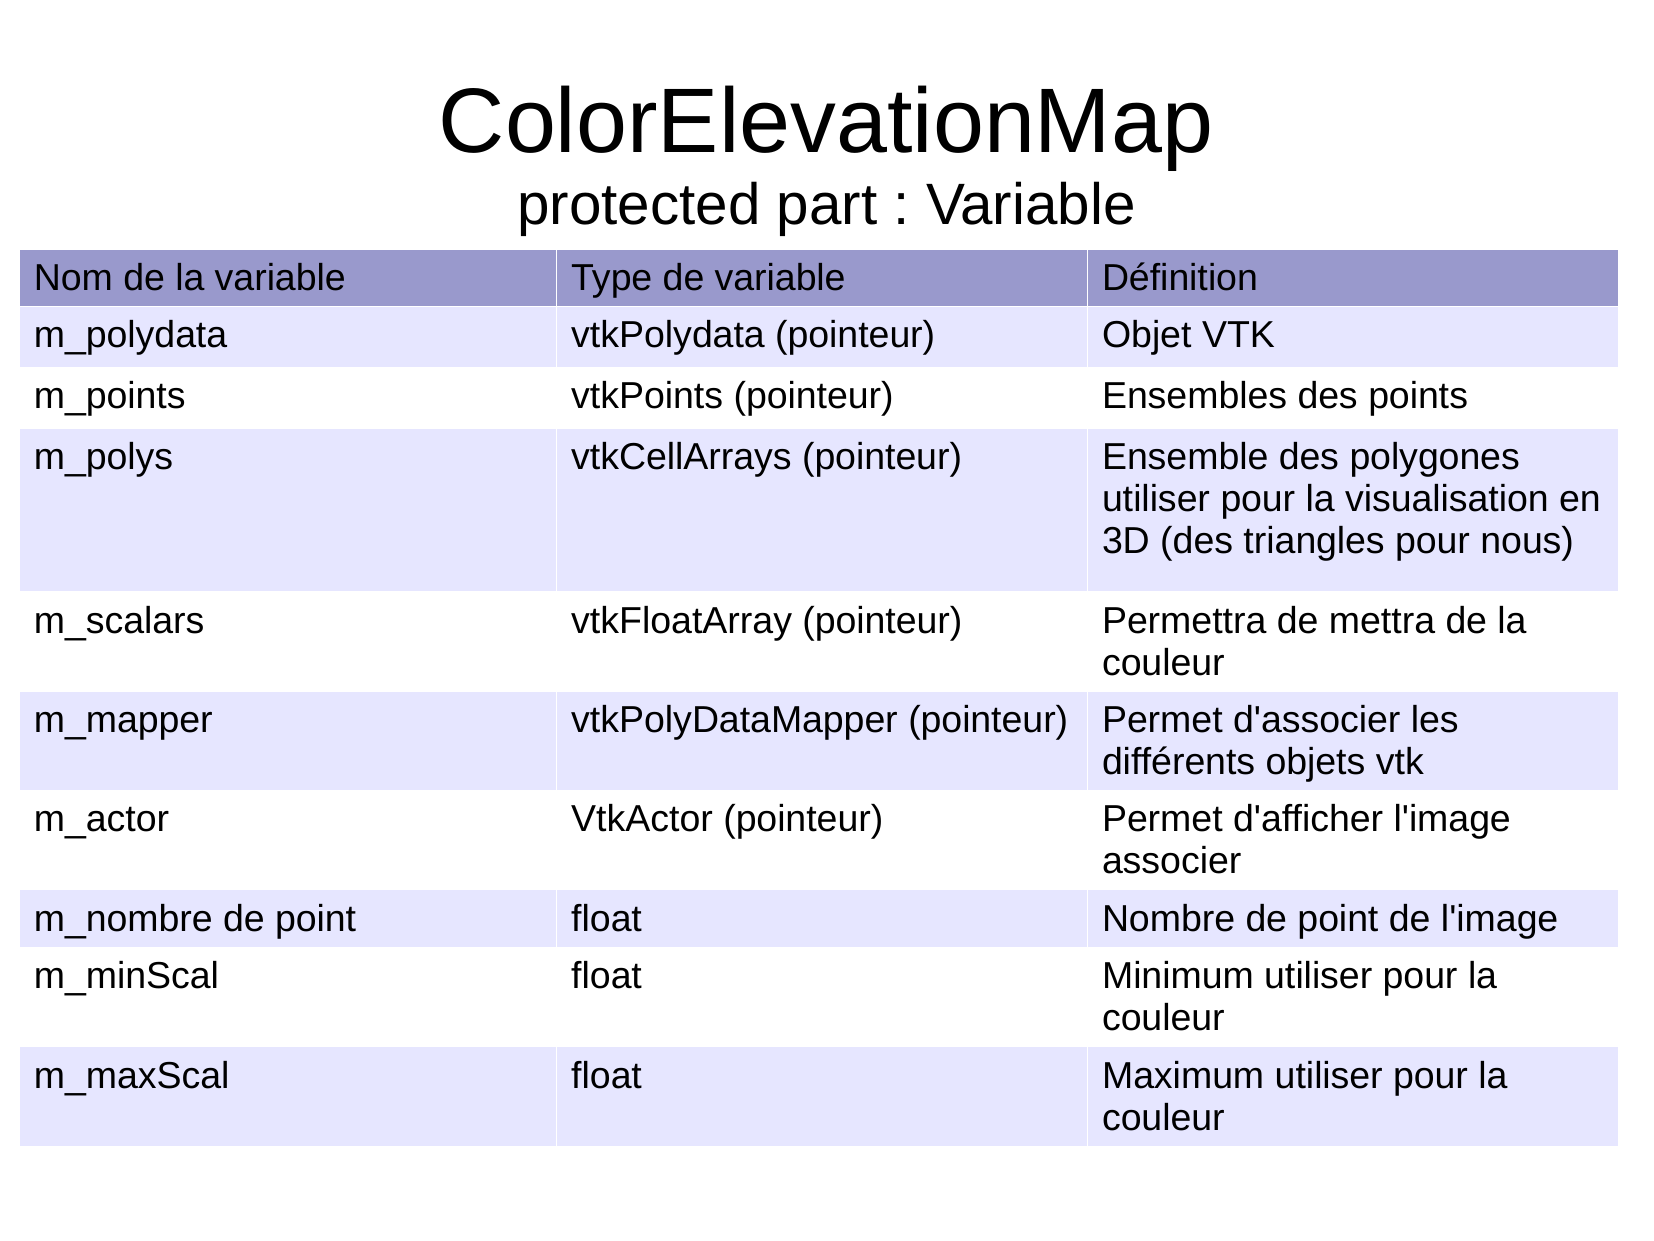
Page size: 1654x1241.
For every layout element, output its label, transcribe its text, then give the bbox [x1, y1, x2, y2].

table_cell Ensemble des polygones utiliser pour la visualisation en 3D (des triangles pour nous) [1088, 429, 1618, 591]
table_cell VtkActor (pointeur) [557, 791, 1087, 889]
table_cell vtkPolyDataMapper (pointeur) [557, 692, 1087, 790]
table_cell vtkCellArrays (pointeur) [557, 429, 1087, 591]
table_cell m_polys [20, 429, 556, 591]
table_cell float [557, 1047, 1087, 1146]
table_cell m_nombre de point [20, 890, 556, 947]
table_cell Nombre de point de l'image [1088, 890, 1618, 947]
table_cell m_mapper [20, 692, 556, 790]
table_cell vtkPolydata (pointeur) [557, 307, 1087, 367]
table_cell Permet d'associer les différents objets vtk [1088, 692, 1618, 790]
table_cell Minimum utiliser pour la couleur [1088, 948, 1618, 1046]
table_cell vtkFloatArray (pointeur) [557, 592, 1087, 691]
table_cell Ensembles des points [1088, 368, 1618, 428]
table_cell m_actor [20, 791, 556, 889]
table_cell float [557, 890, 1087, 947]
table_cell m_polydata [20, 307, 556, 367]
table_cell Permet d'afficher l'image associer [1088, 791, 1618, 889]
table_cell m_points [20, 368, 556, 428]
table_header Type de variable [557, 250, 1087, 306]
table_cell m_scalars [20, 592, 556, 691]
table_cell Maximum utiliser pour la couleur [1088, 1047, 1618, 1146]
table_cell Permettra de mettra de la couleur [1088, 592, 1618, 691]
table_cell Objet VTK [1088, 307, 1618, 367]
title ColorElevationMap protected part : Variable [82, 49, 1571, 249]
table_header Définition [1088, 250, 1618, 306]
table_header Nom de la variable [20, 250, 556, 306]
table_cell m_maxScal [20, 1047, 556, 1146]
table_cell float [557, 948, 1087, 1046]
table_cell m_minScal [20, 948, 556, 1046]
table_cell vtkPoints (pointeur) [557, 368, 1087, 428]
